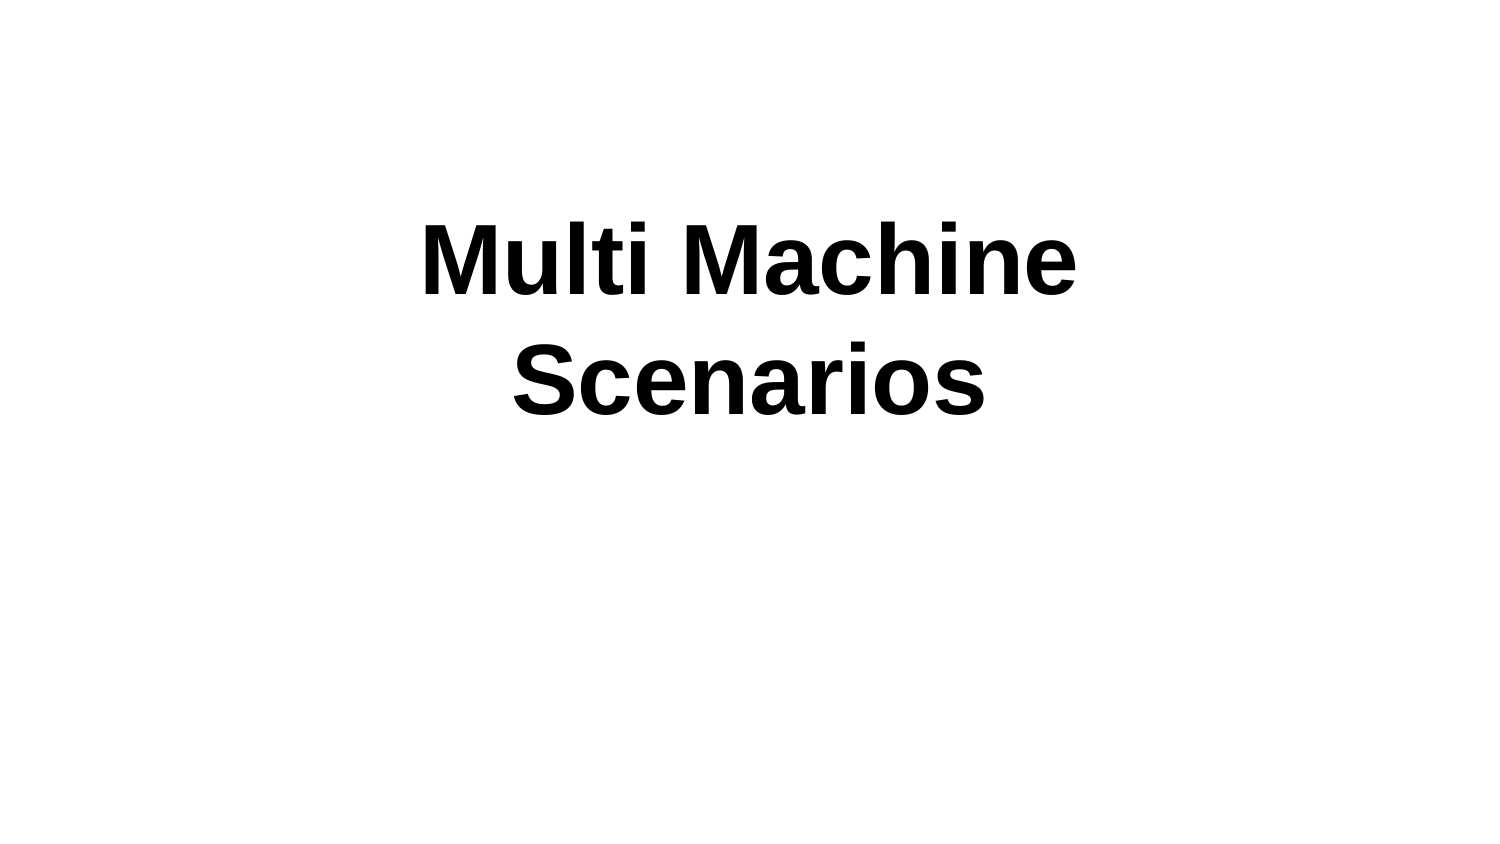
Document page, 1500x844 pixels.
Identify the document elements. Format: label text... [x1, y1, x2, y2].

title Multi Machine Scenarios [112, 259, 1388, 450]
